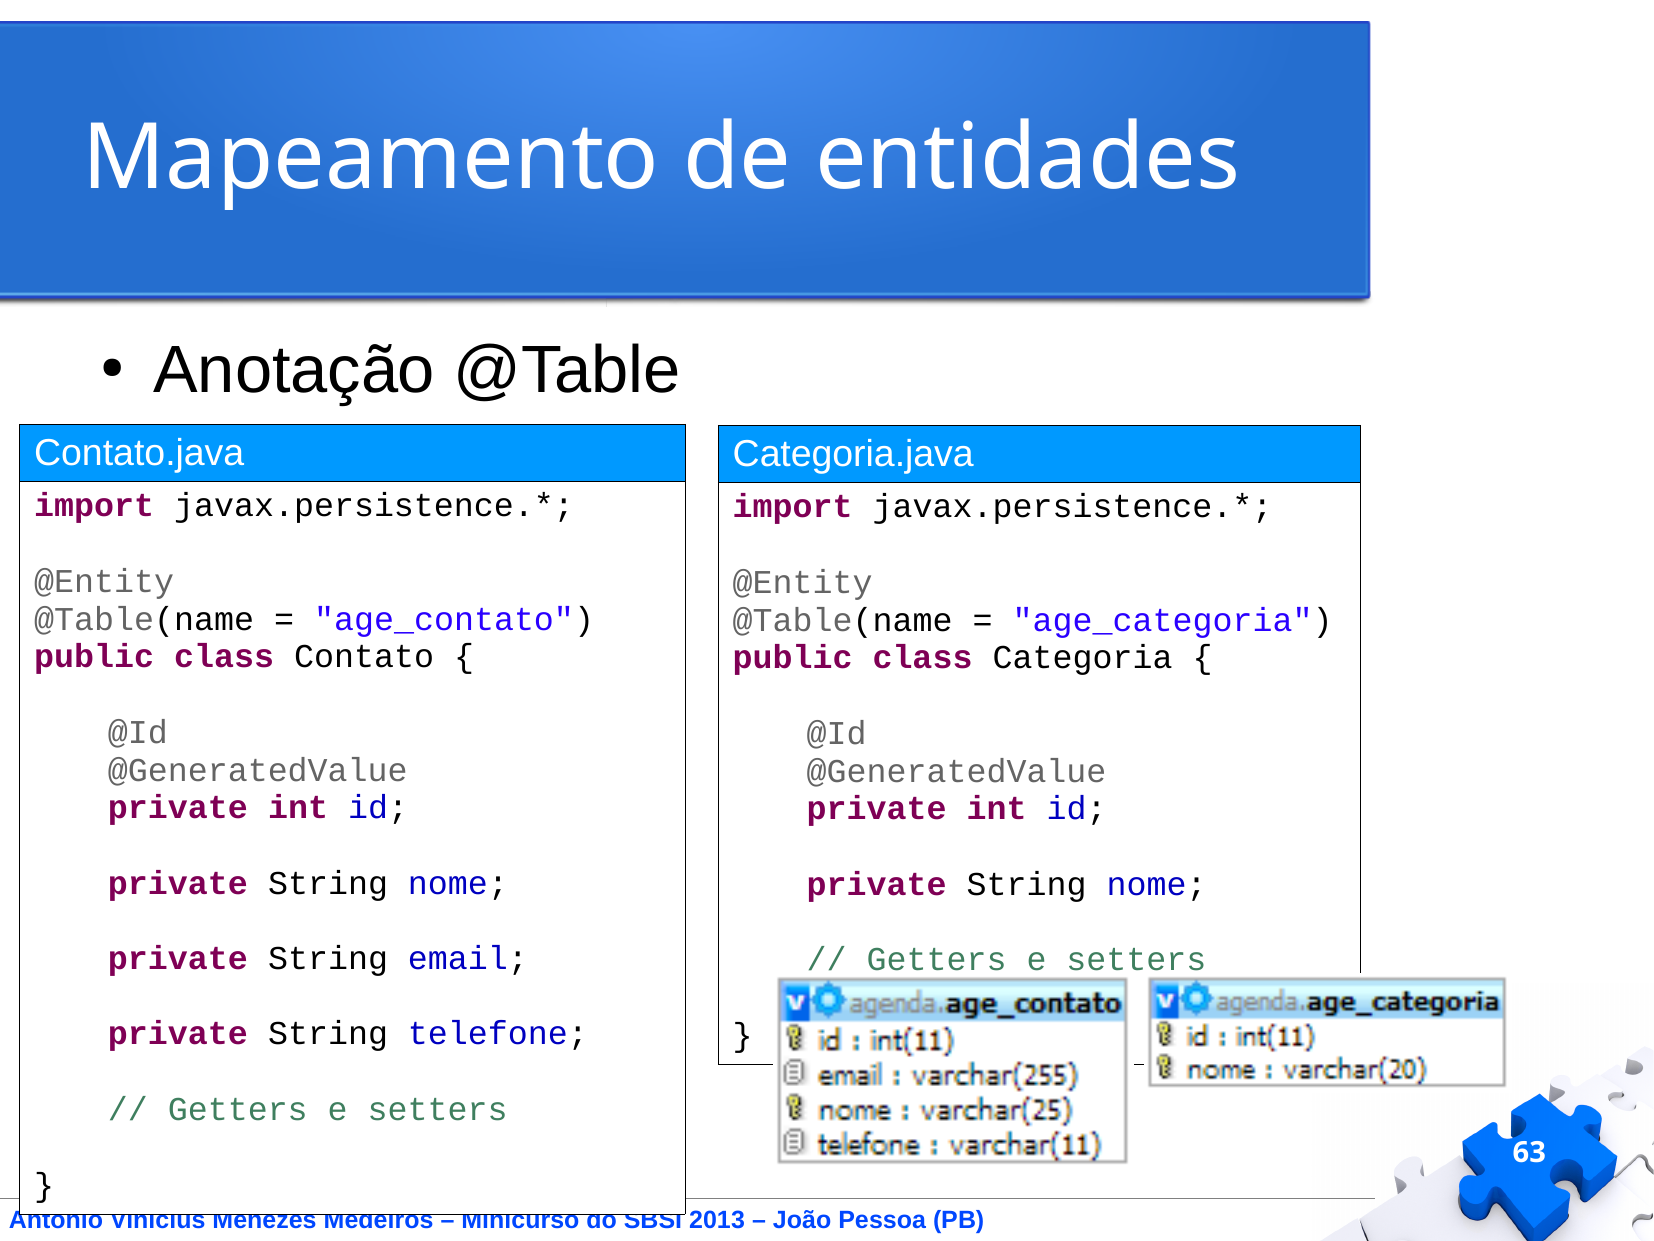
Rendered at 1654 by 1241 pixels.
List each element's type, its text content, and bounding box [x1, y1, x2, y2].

list Anotação @Table [82, 332, 1356, 1052]
title Mapeamento de entidades [82, 49, 1323, 257]
table_cell import javax.persistence.*; @Entity @Table(name = "age_categoria") public class Categoria { @Id @GeneratedValue private int id; private String nome; // Getters e setters } [719, 483, 1360, 1064]
table_header Categoria.java [719, 426, 1360, 482]
picture [0, 21, 1375, 307]
picture [773, 973, 1134, 1170]
table_cell import javax.persistence.*; @Entity @Table(name = "age_contato") public class Contato { @Id @GeneratedValue private int id; private String nome; private String email; private String telefone; // Getters e setters } [20, 482, 685, 1214]
table_header Contato.java [20, 425, 685, 481]
picture [1144, 973, 1654, 1241]
